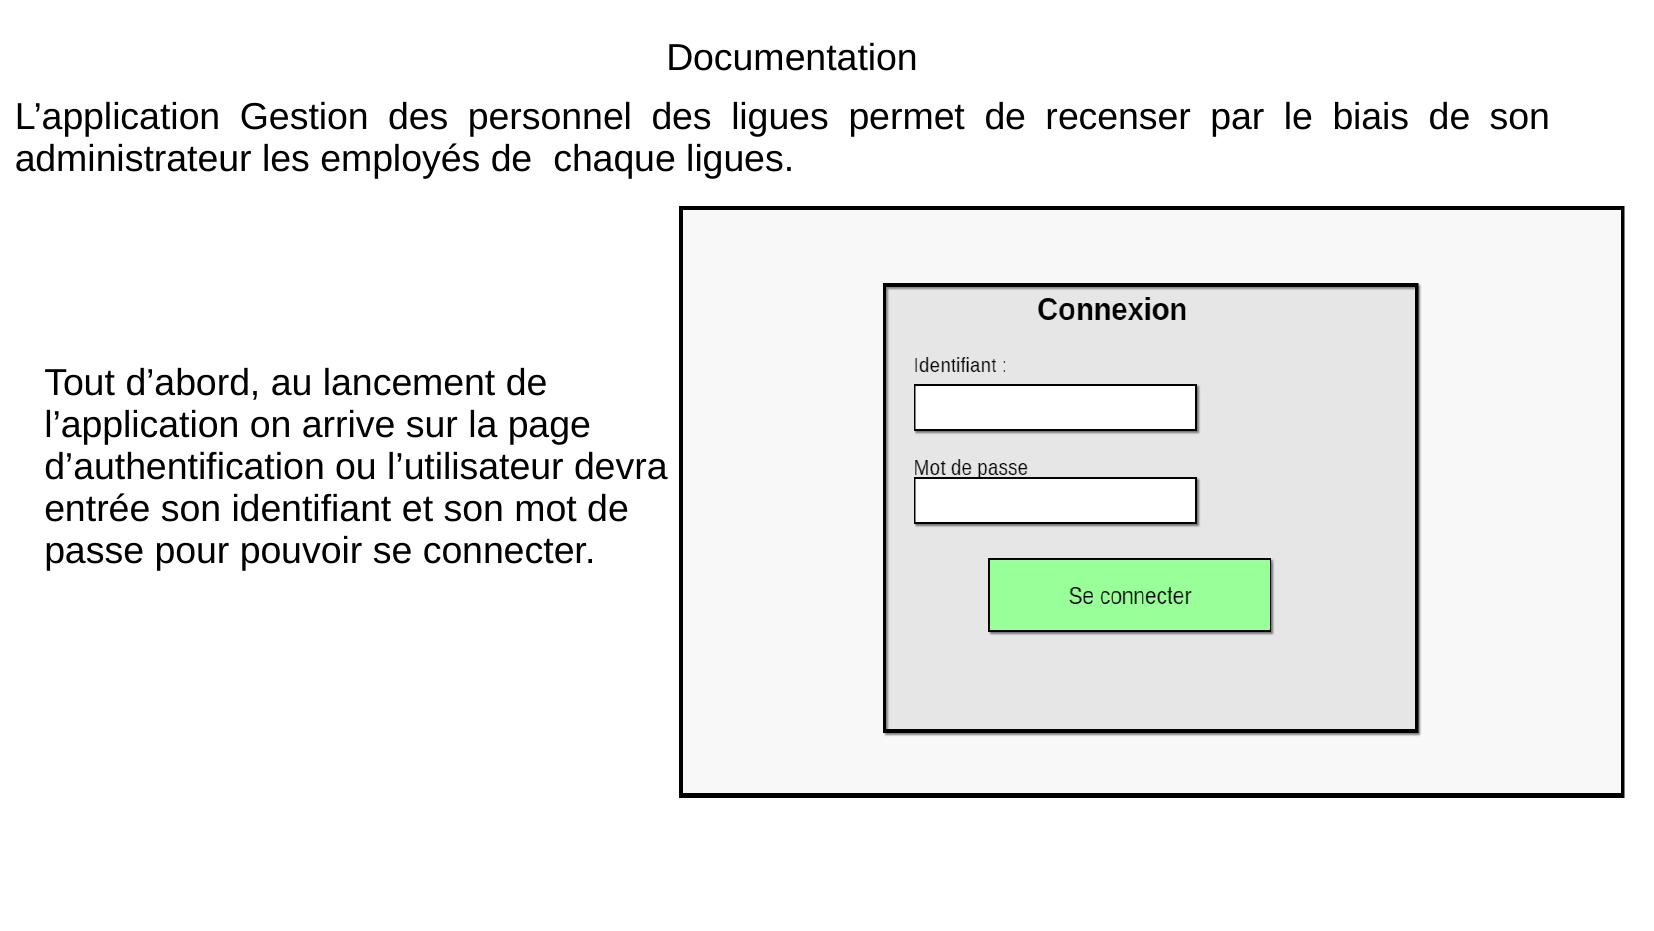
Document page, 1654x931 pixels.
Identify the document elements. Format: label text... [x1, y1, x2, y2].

picture [679, 206, 1625, 798]
text_box Tout d’abord, au lancement de l’application on arrive sur la page d’authentification ou l’utilisateur devra entrée son identifiant et son mot de passe pour pouvoir se connecter. [29, 354, 709, 580]
text_box Documentation [59, 29, 1536, 87]
text_box L’application Gestion des personnel des ligues permet de recenser par le biais de son administrateur les employés de chaque ligues. [0, 88, 1565, 188]
